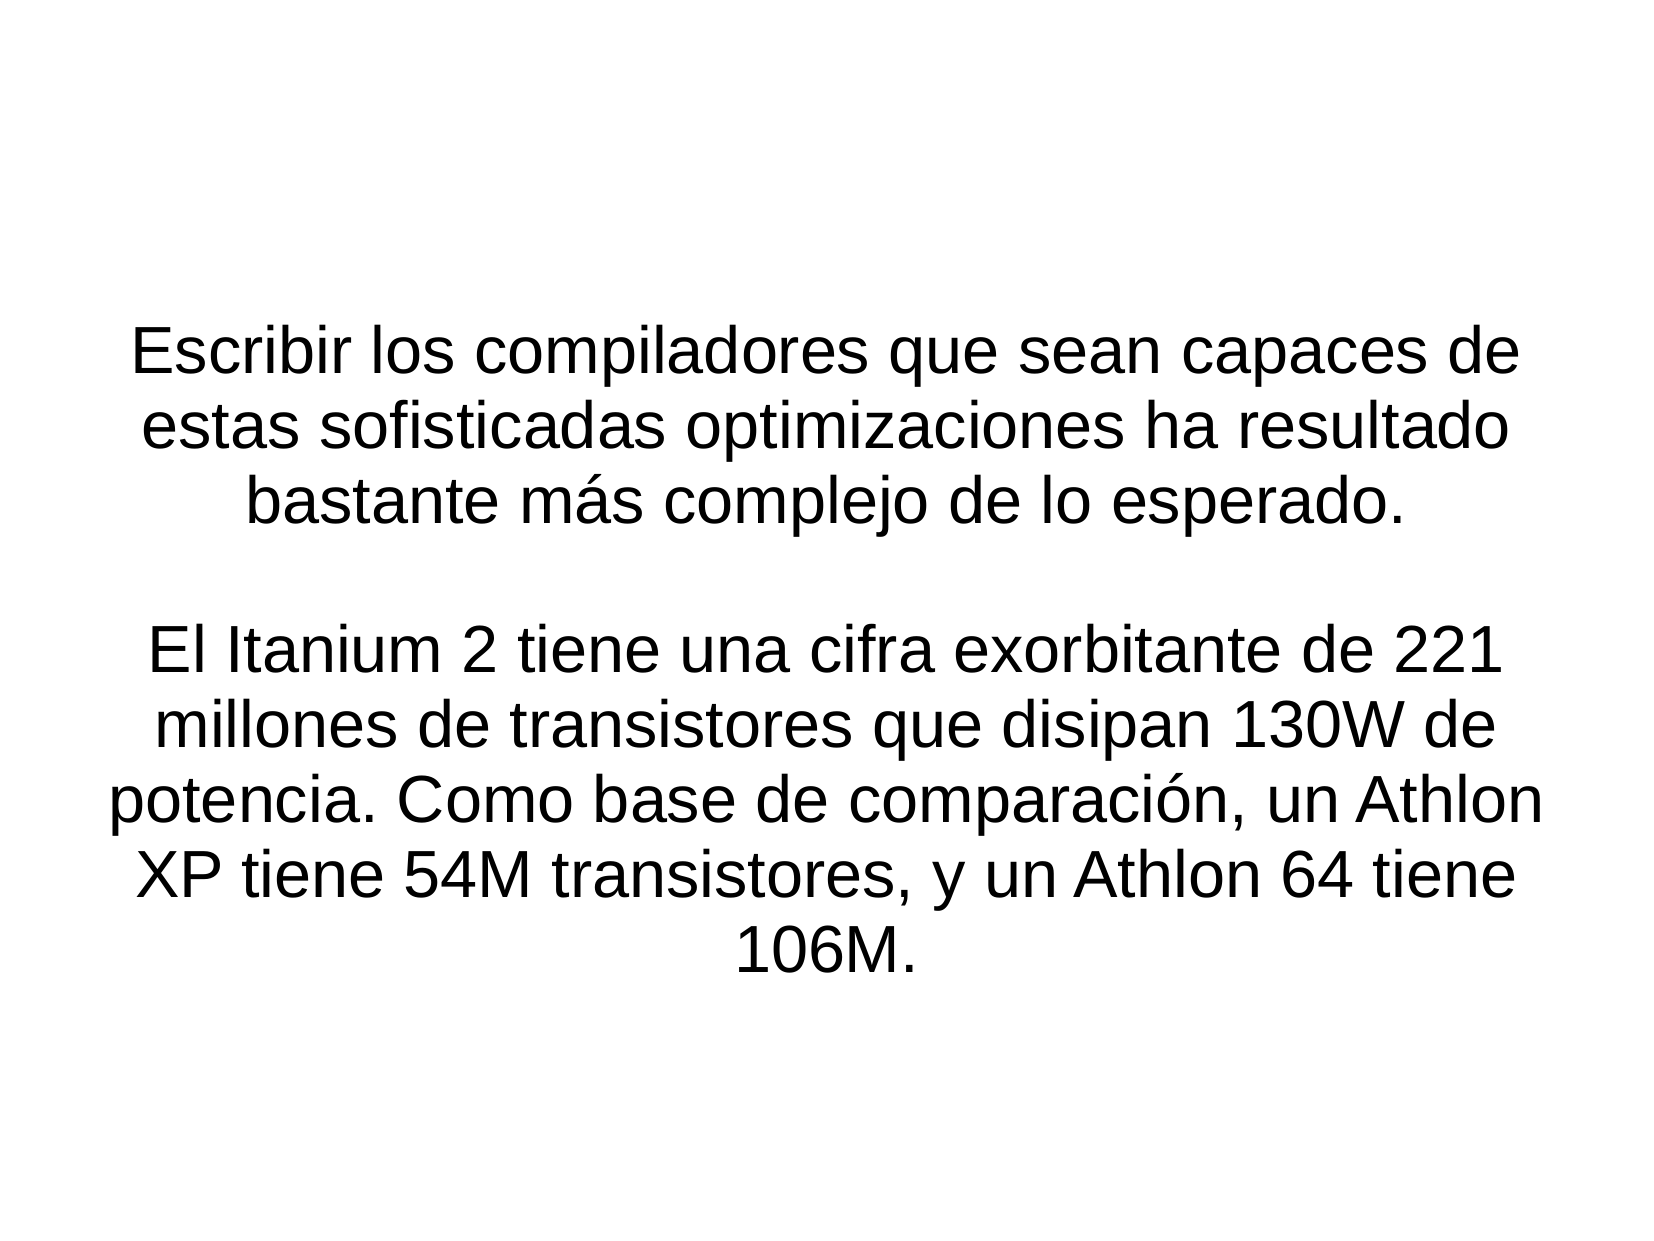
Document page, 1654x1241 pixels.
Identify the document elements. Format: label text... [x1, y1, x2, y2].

subtitle Escribir los compiladores que sean capaces de estas sofisticadas optimizaciones ha resultado bastante más complejo de lo esperado. El Itanium 2 tiene una cifra exorbitante de 221 millones de transistores que disipan 130W de potencia. Como base de comparación, un Athlon XP tiene 54M transistores, y un Athlon 64 tiene 106M. [82, 290, 1571, 1010]
